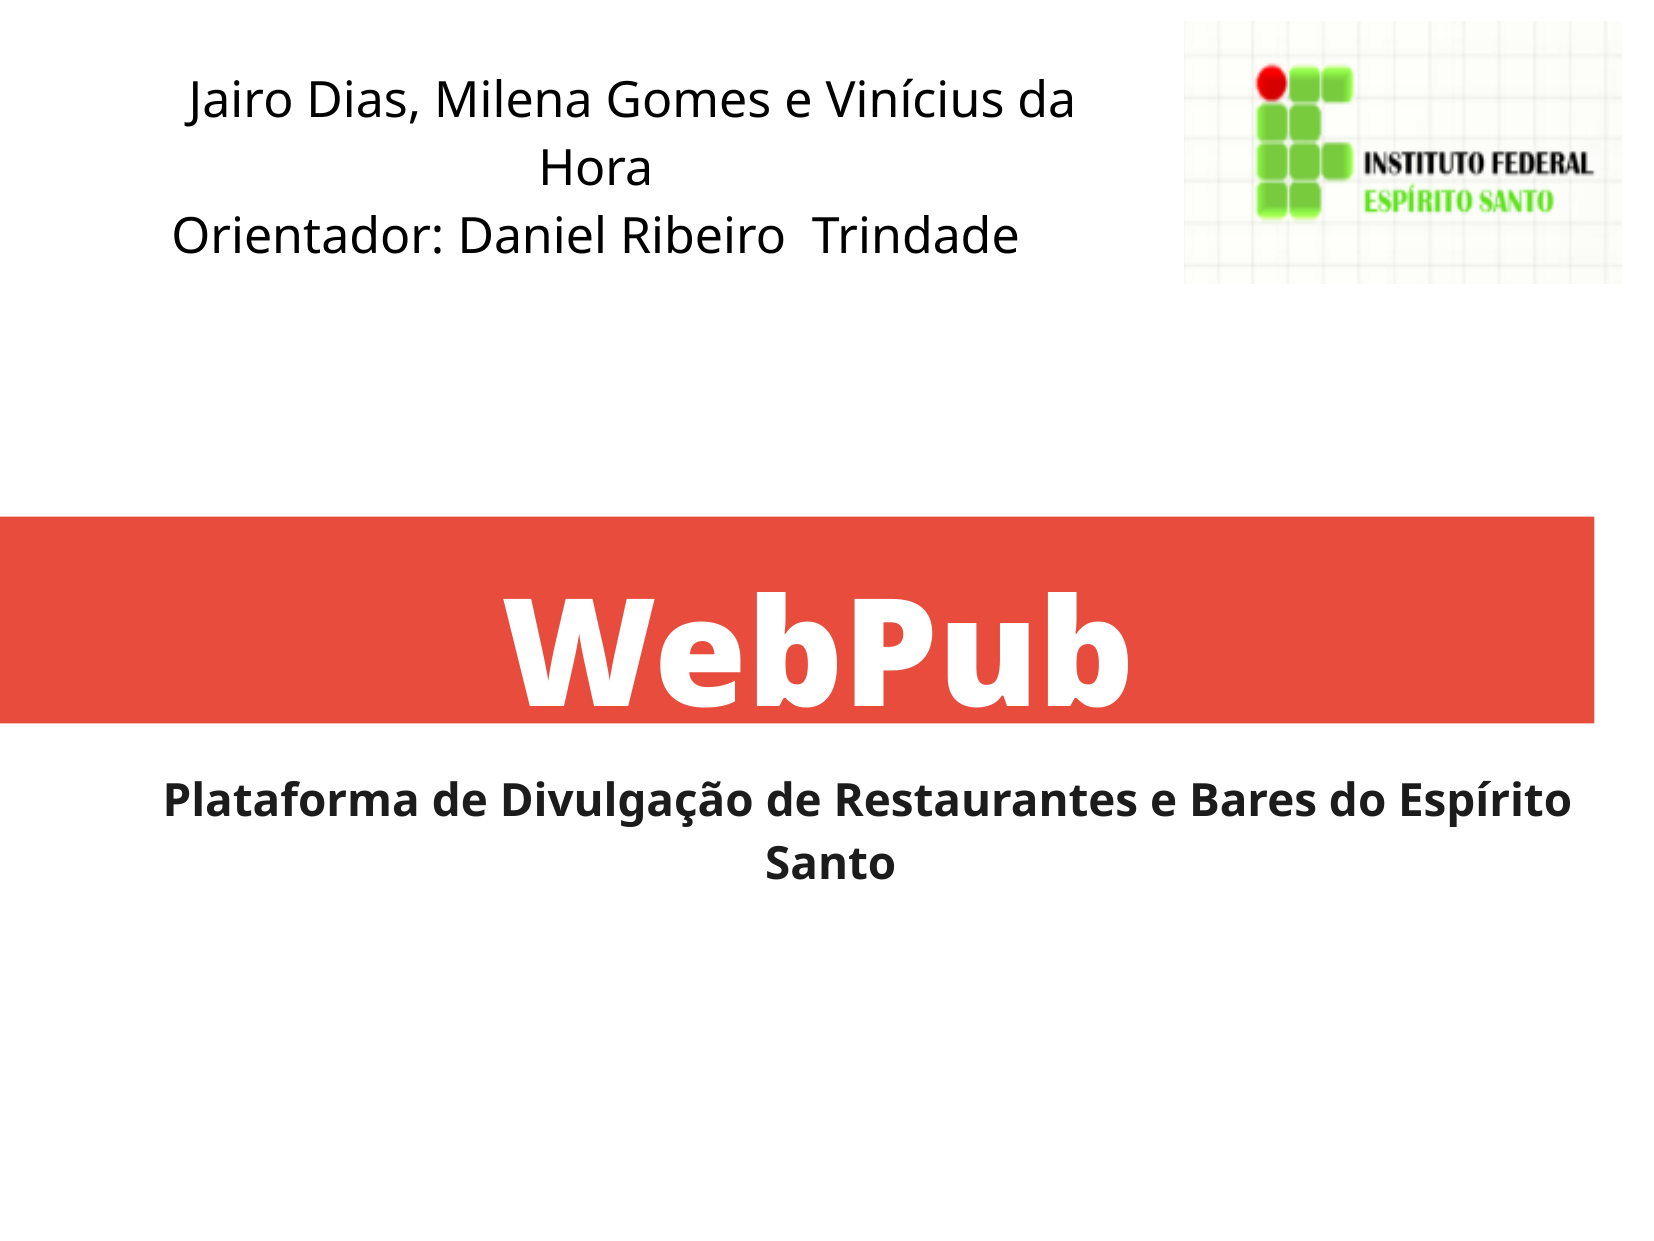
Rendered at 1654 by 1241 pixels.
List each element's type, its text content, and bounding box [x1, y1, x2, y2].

picture [1184, 21, 1622, 284]
title WebPub [59, 546, 1595, 694]
subtitle Plataforma de Divulgação de Restaurantes e Bares do Espírito Santo [88, 767, 1595, 1182]
text_box Jairo Dias, Milena Gomes e Vinícius da Hora Orientador: Daniel Ribeiro Trindade [100, 56, 1121, 198]
